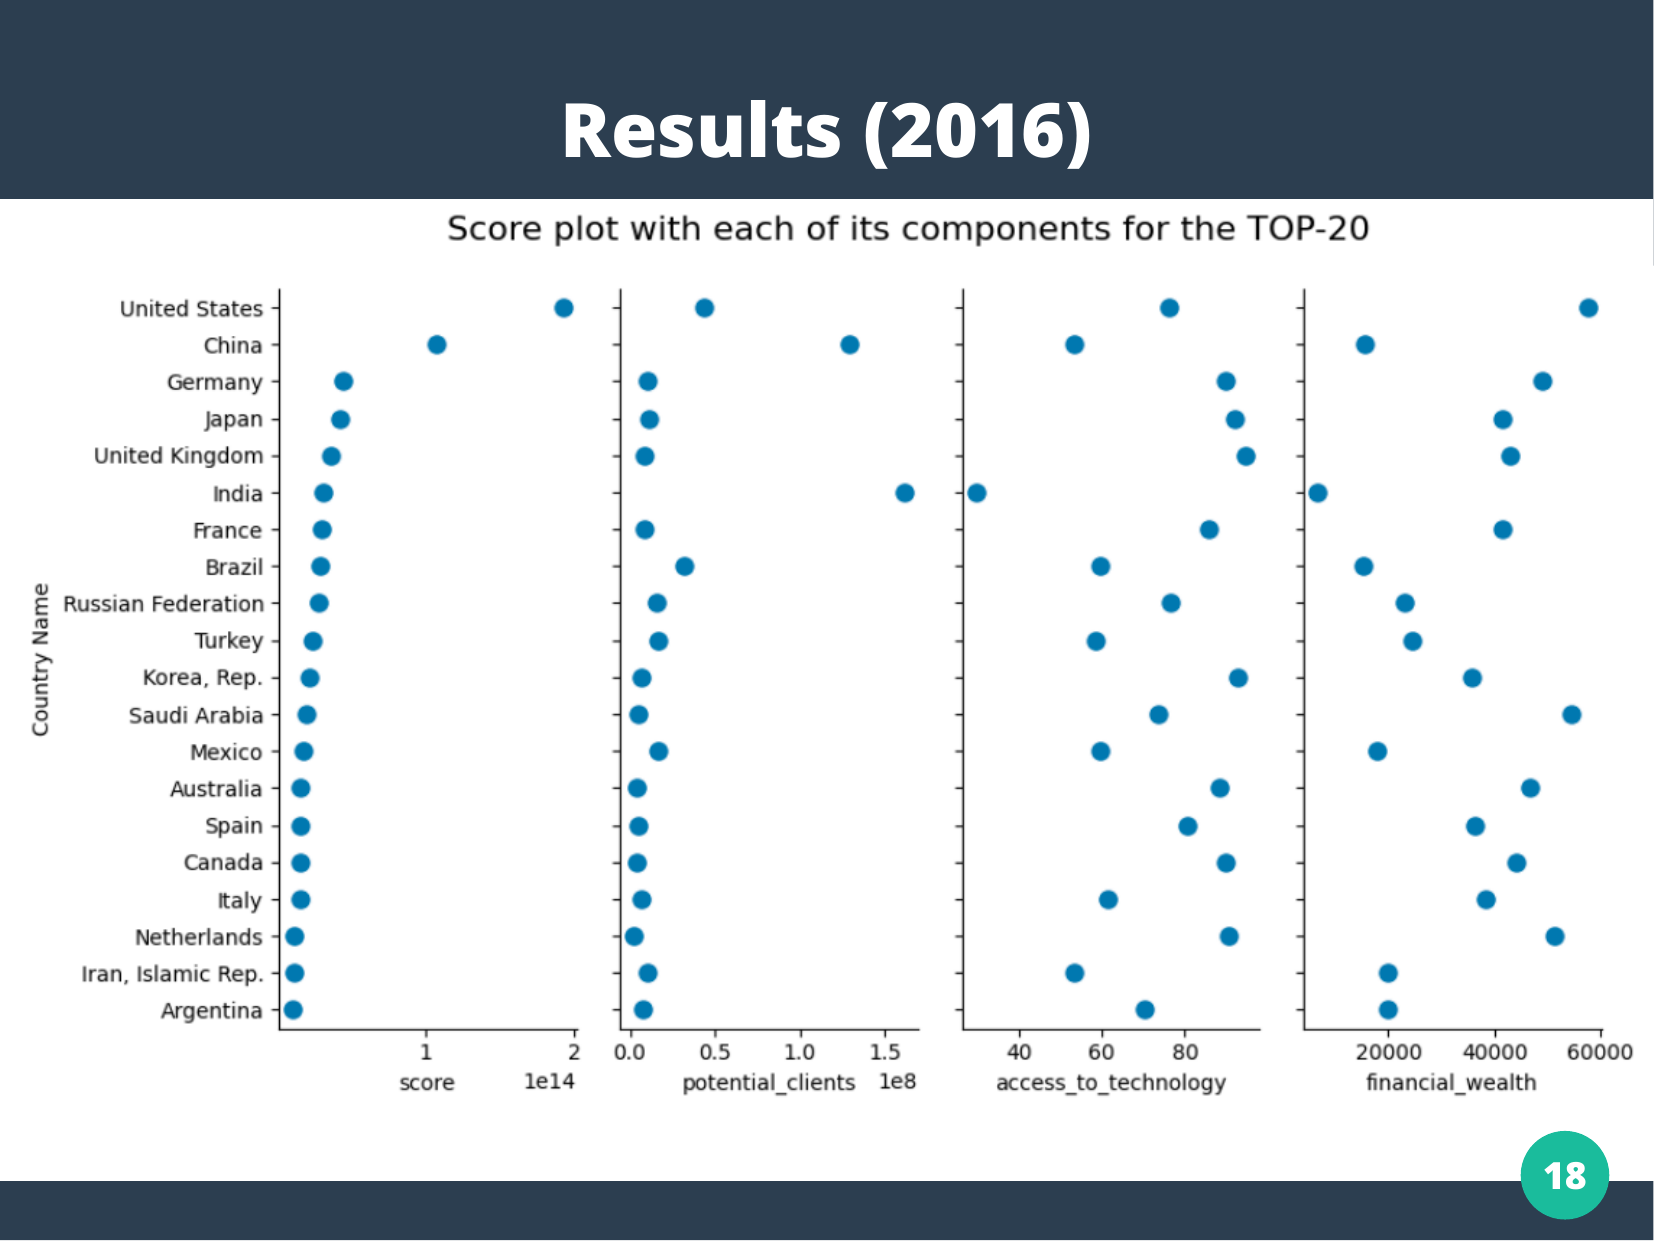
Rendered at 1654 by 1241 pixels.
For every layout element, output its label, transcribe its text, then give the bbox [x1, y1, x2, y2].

picture [0, 199, 1654, 1123]
title Results (2016) [59, 49, 1595, 199]
